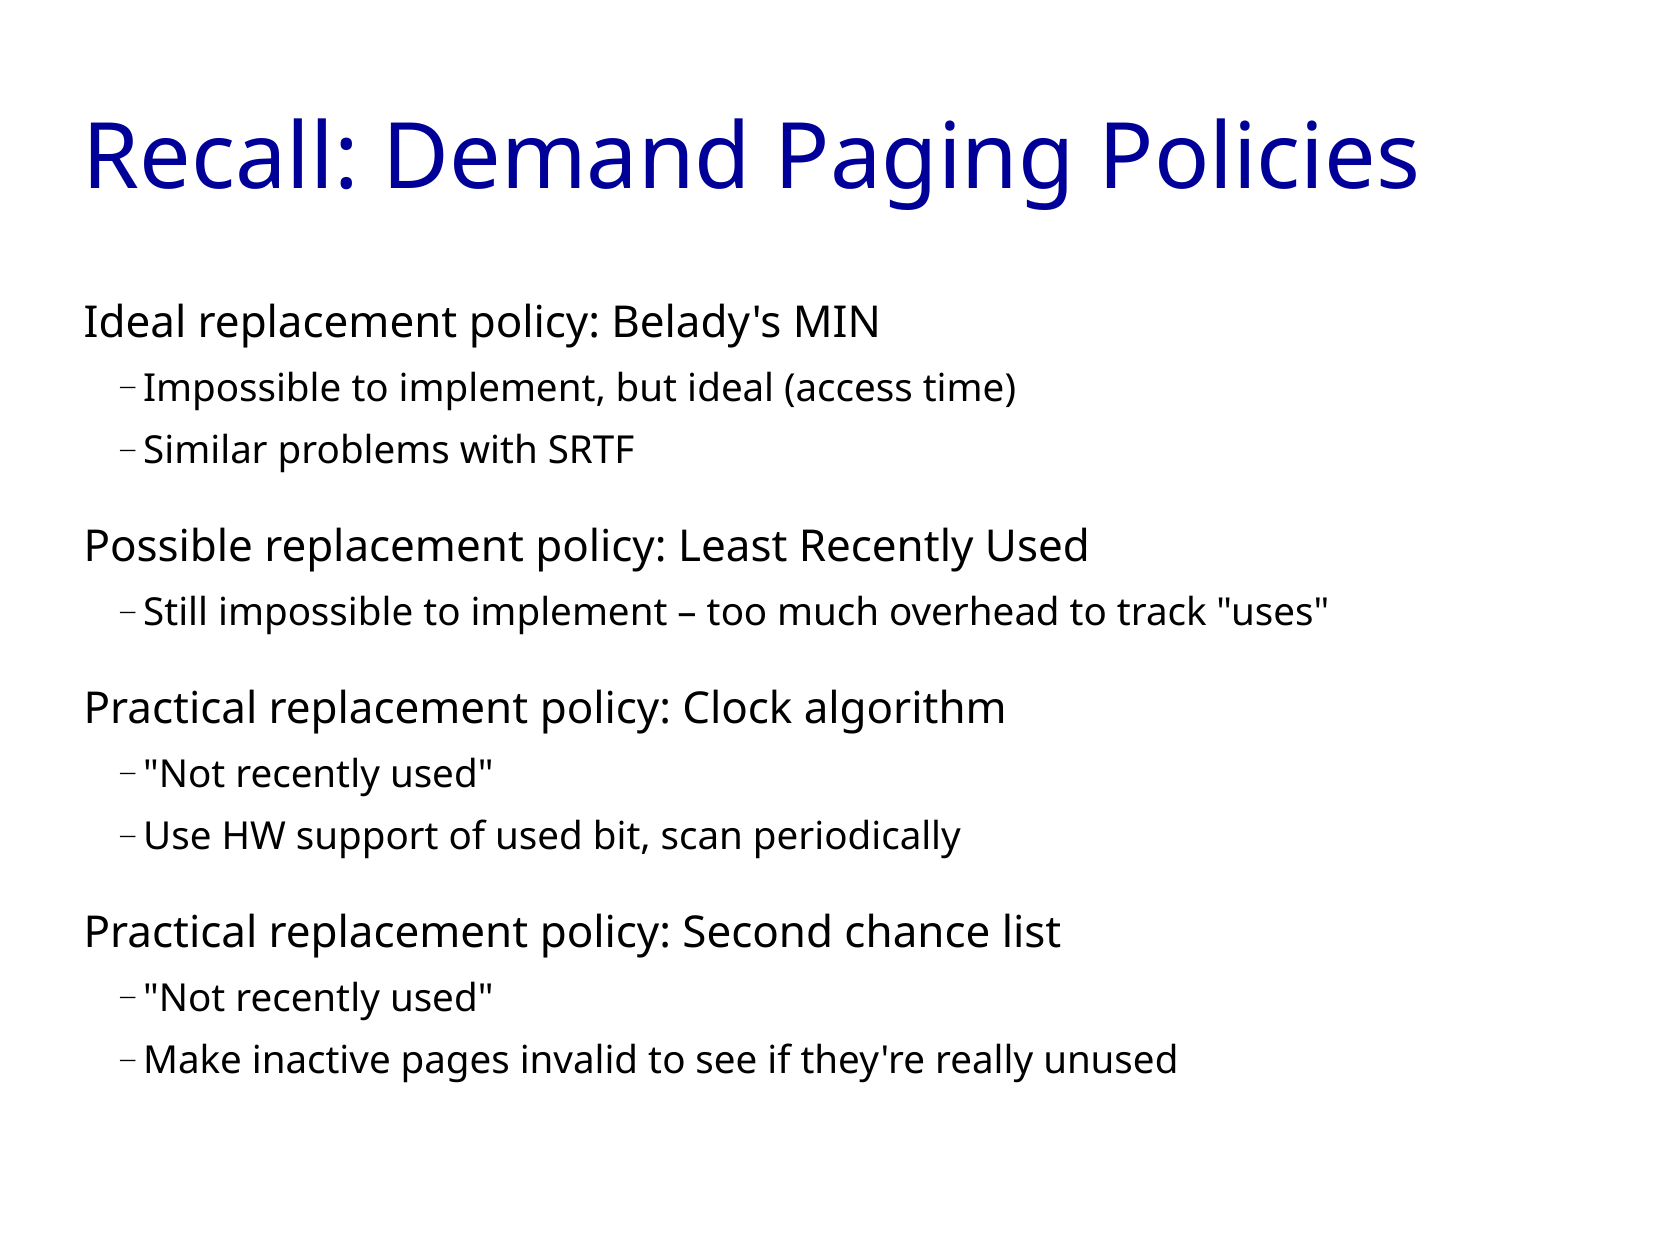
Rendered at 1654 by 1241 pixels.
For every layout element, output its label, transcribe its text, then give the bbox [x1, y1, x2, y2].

list Ideal replacement policy: Belady's MIN Impossible to implement, but ideal (access time) Similar problems with SRTF Possible replacement policy: Least Recently Used Still impossible to implement – too much overhead to track "uses" Practical replacement policy: Clock algorithm "Not recently used" Use HW support of used bit, scan periodically Practical replacement policy: Second chance list "Not recently used" Make inactive pages invalid to see if they're really unused [60, 290, 1571, 1096]
title Recall: Demand Paging Policies [82, 49, 1571, 257]
